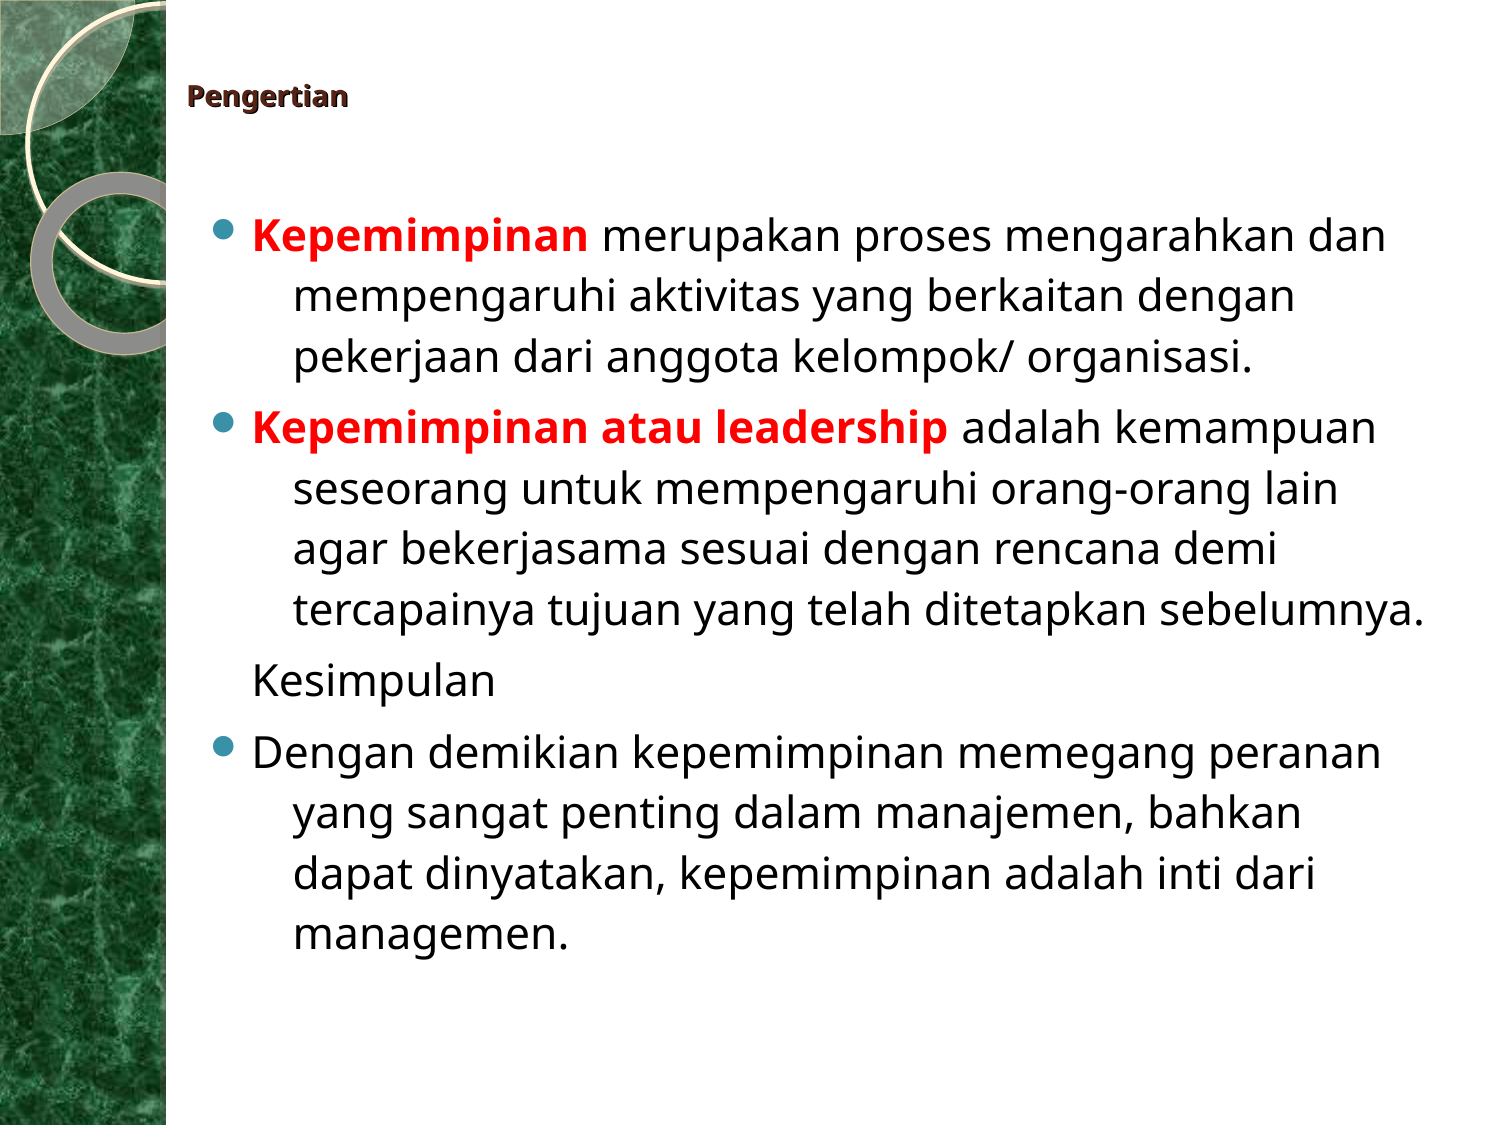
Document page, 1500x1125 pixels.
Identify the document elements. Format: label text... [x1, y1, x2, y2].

title Pengertian [171, 42, 852, 147]
list Kepemimpinan merupakan proses mengarahkan dan mempengaruhi aktivitas yang berkaitan dengan pekerjaan dari anggota kelompok/ organisasi. Kepemimpinan atau leadership adalah kemampuan seseorang untuk mempengaruhi orang-orang lain agar bekerjasama sesuai dengan rencana demi tercapainya tujuan yang telah ditetapkan sebelumnya. Kesimpulan Dengan demikian kepemimpinan memegang peranan yang sangat penting dalam manajemen, bahkan dapat dinyatakan, kepemimpinan adalah inti dari managemen. [171, 196, 1447, 1071]
